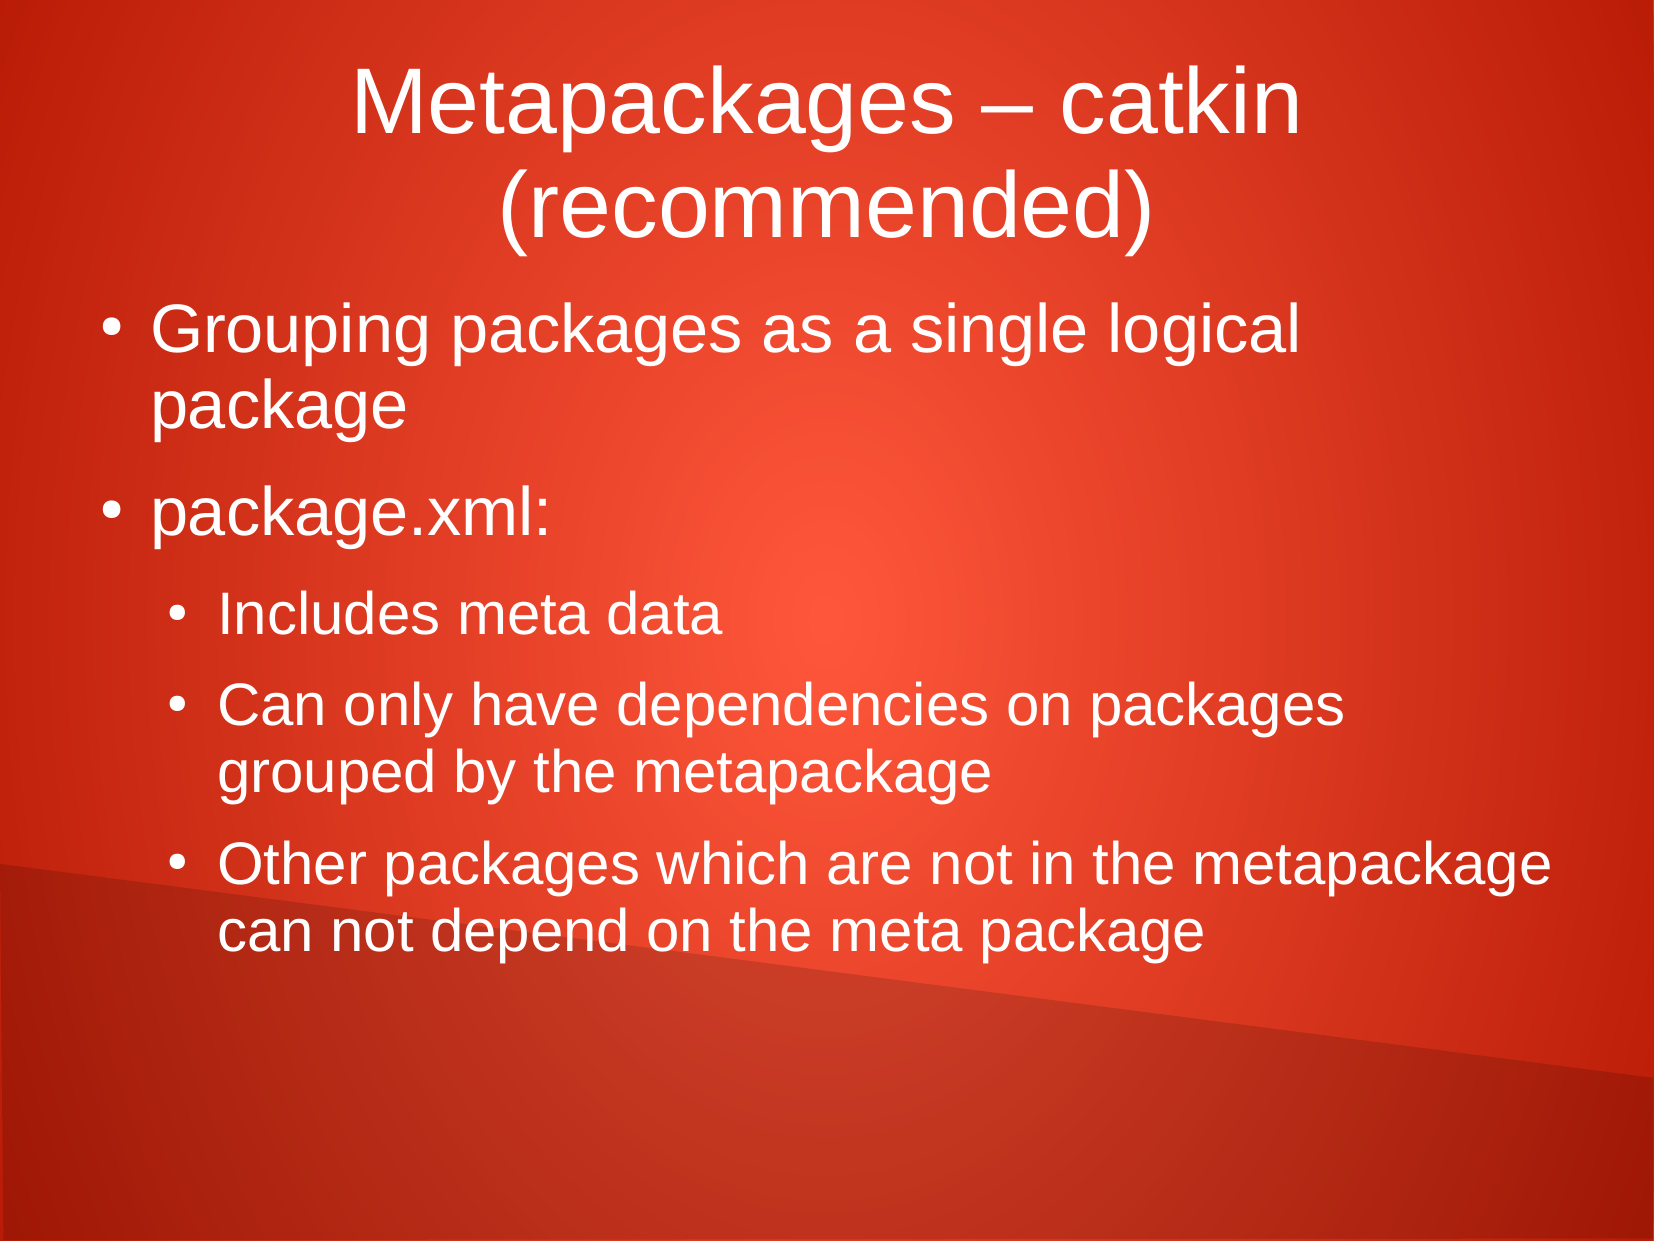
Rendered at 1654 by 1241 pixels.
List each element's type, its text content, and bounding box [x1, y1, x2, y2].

title Metapackages – catkin (recommended) [82, 48, 1571, 258]
list Grouping packages as a single logical package package.xml: Includes meta data Can only have dependencies on packages grouped by the metapackage Other packages which are not in the metapackage can not depend on the meta package [82, 290, 1571, 1010]
